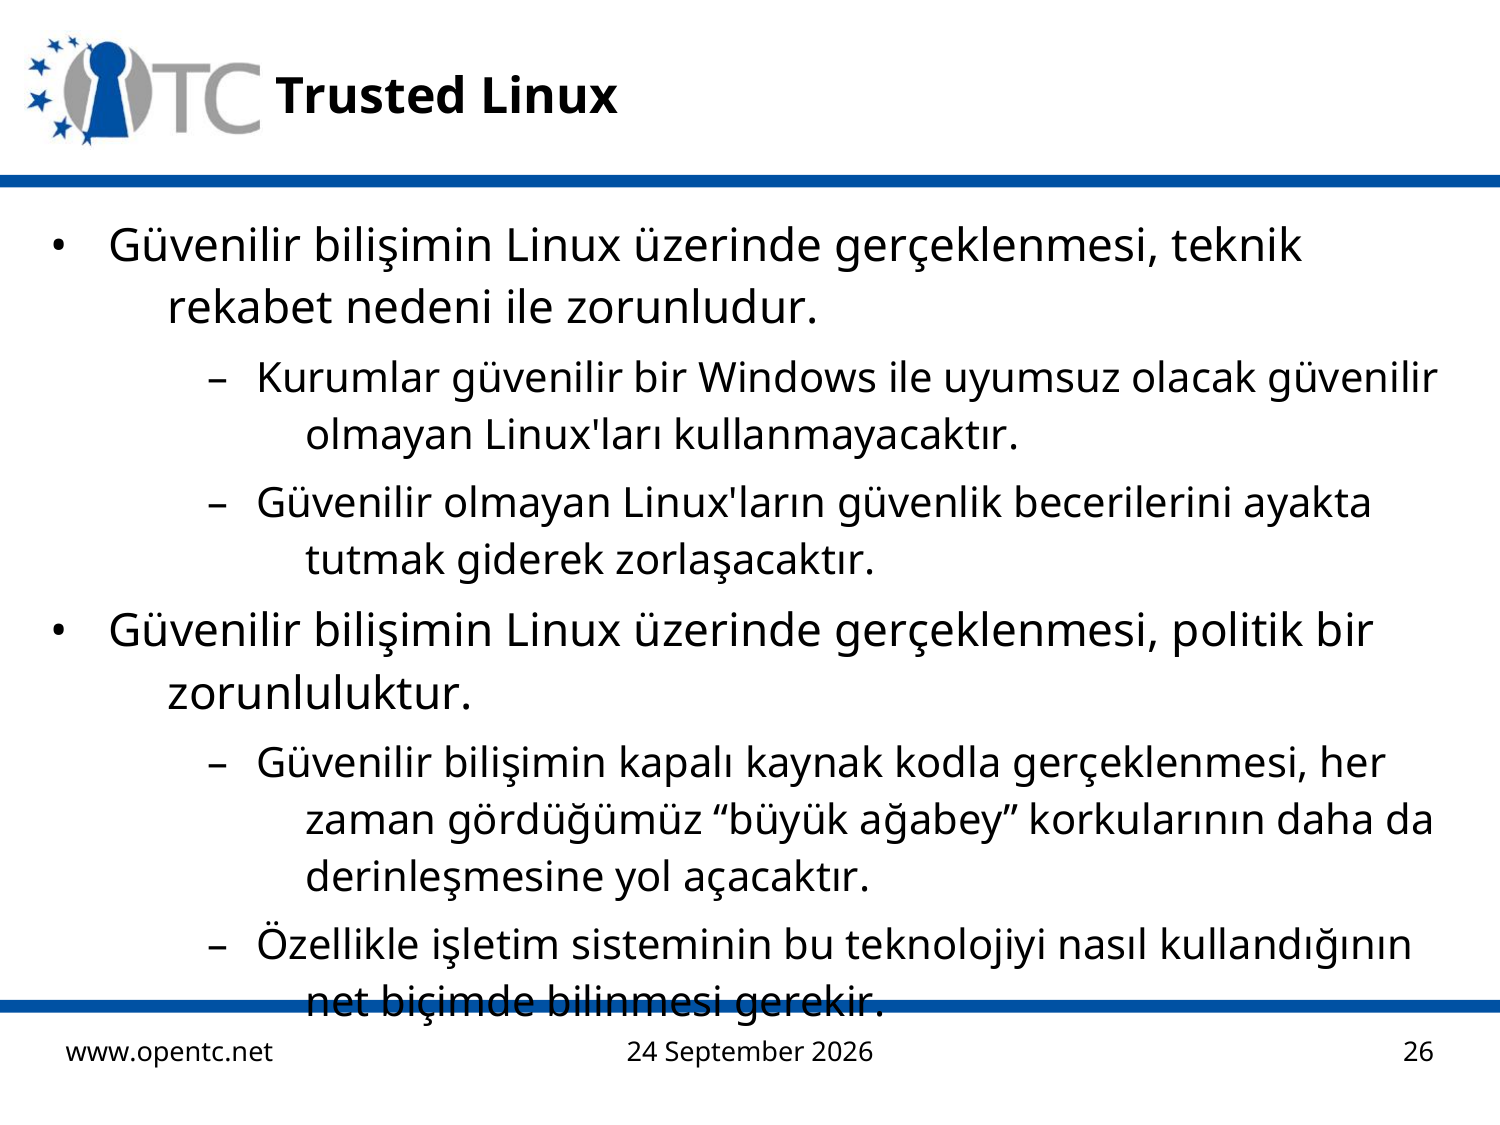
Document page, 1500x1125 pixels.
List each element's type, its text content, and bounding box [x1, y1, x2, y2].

list Güvenilir bilişimin Linux üzerinde gerçeklenmesi, teknik rekabet nedeni ile zorunludur. Kurumlar güvenilir bir Windows ile uyumsuz olacak güvenilir olmayan Linux'ları kullanmayacaktır. Güvenilir olmayan Linux'ların güvenlik becerilerini ayakta tutmak giderek zorlaşacaktır. Güvenilir bilişimin Linux üzerinde gerçeklenmesi, politik bir zorunluluktur. Güvenilir bilişimin kapalı kaynak kodla gerçeklenmesi, her zaman gördüğümüz “büyük ağabey” korkularının daha da derinleşmesine yol açacaktır. Özellikle işletim sisteminin bu teknolojiyi nasıl kullandığının net biçimde bilinmesi gerekir. [50, 212, 1450, 962]
title Trusted Linux [275, 7, 1450, 181]
picture [24, 30, 263, 150]
